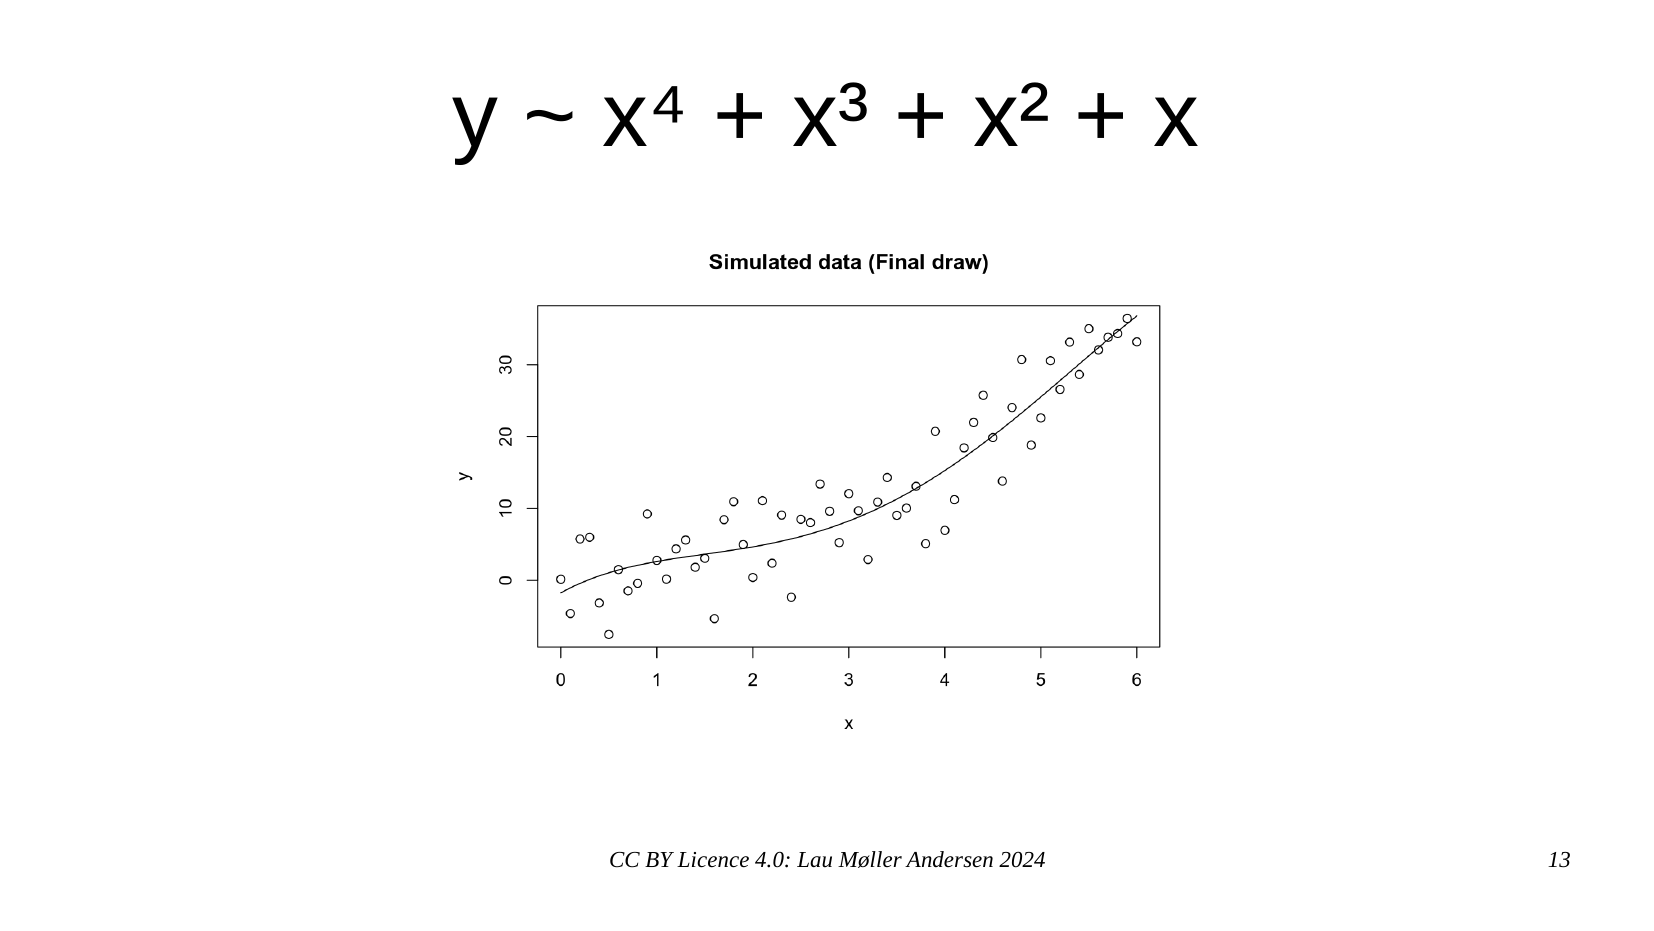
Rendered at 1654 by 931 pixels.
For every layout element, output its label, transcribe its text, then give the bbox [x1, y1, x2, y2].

title y ~ x⁴ + x³ + x² + x [82, 37, 1571, 193]
picture [449, 217, 1205, 758]
